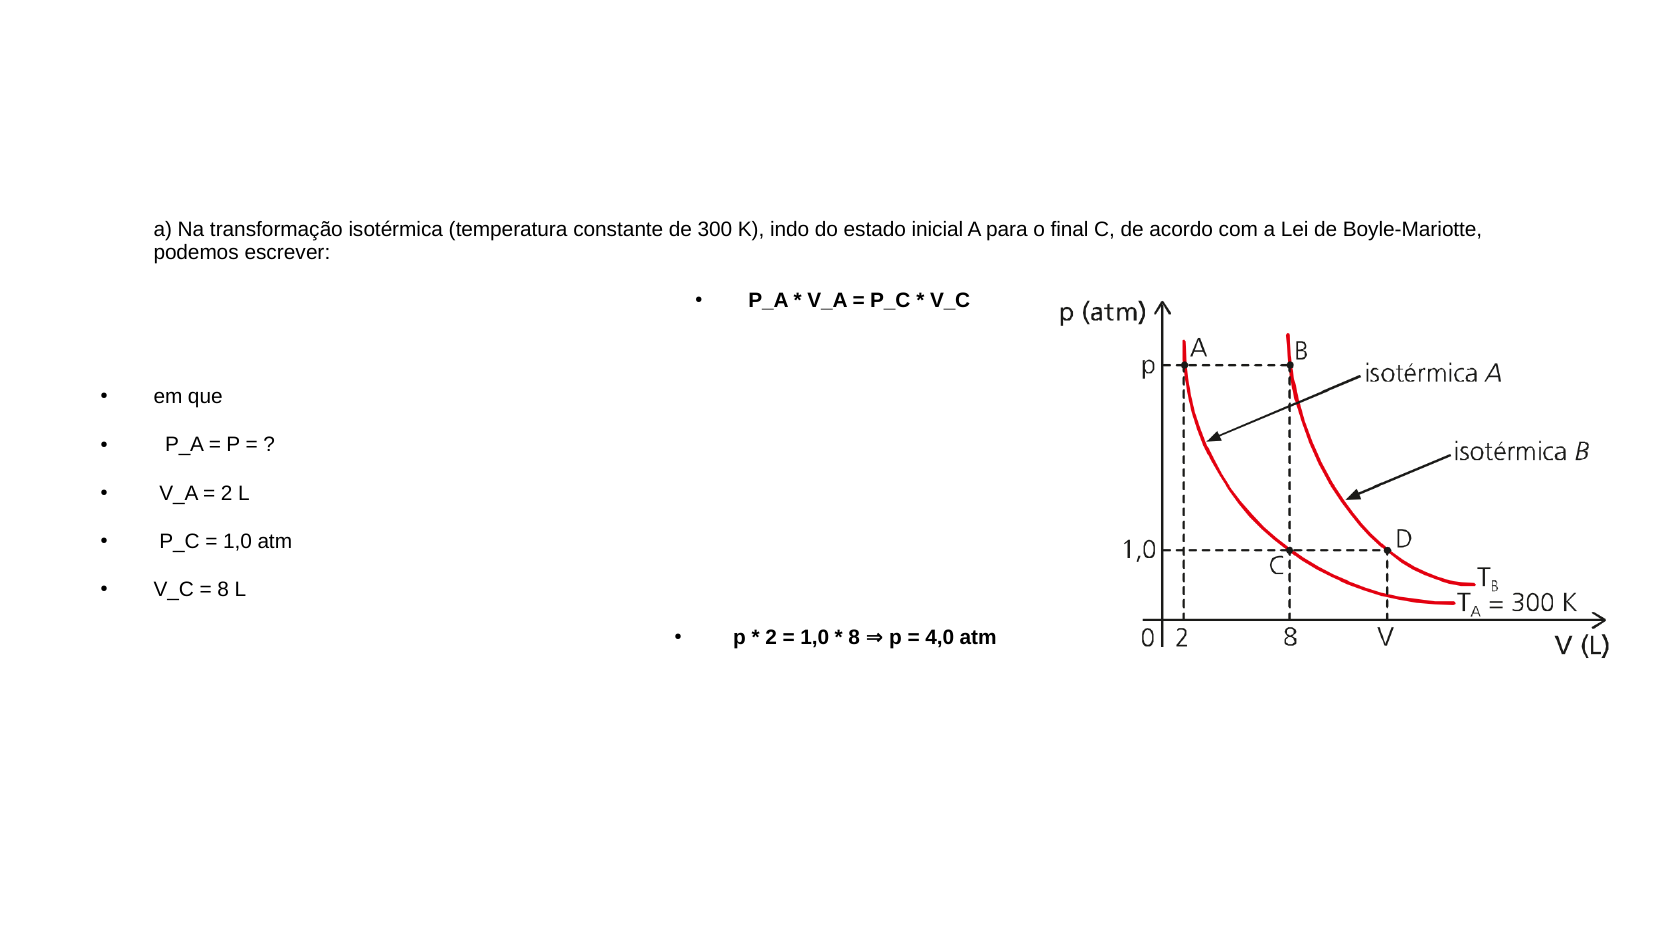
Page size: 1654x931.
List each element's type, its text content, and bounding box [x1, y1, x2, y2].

picture [1033, 295, 1644, 675]
list a) Na transformação isotérmica (temperatura constante de 300 K), indo do estado inicial A para o final C, de acordo com a Lei de Boyle-Mariotte, podemos escrever: P_A * V_A = P_C * V_C em que P_A = P = ? V_A = 2 L P_C = 1,0 atm V_C = 8 L p * 2 = 1,0 * 8 ⇒ p = 4,0 atm [82, 217, 1571, 758]
